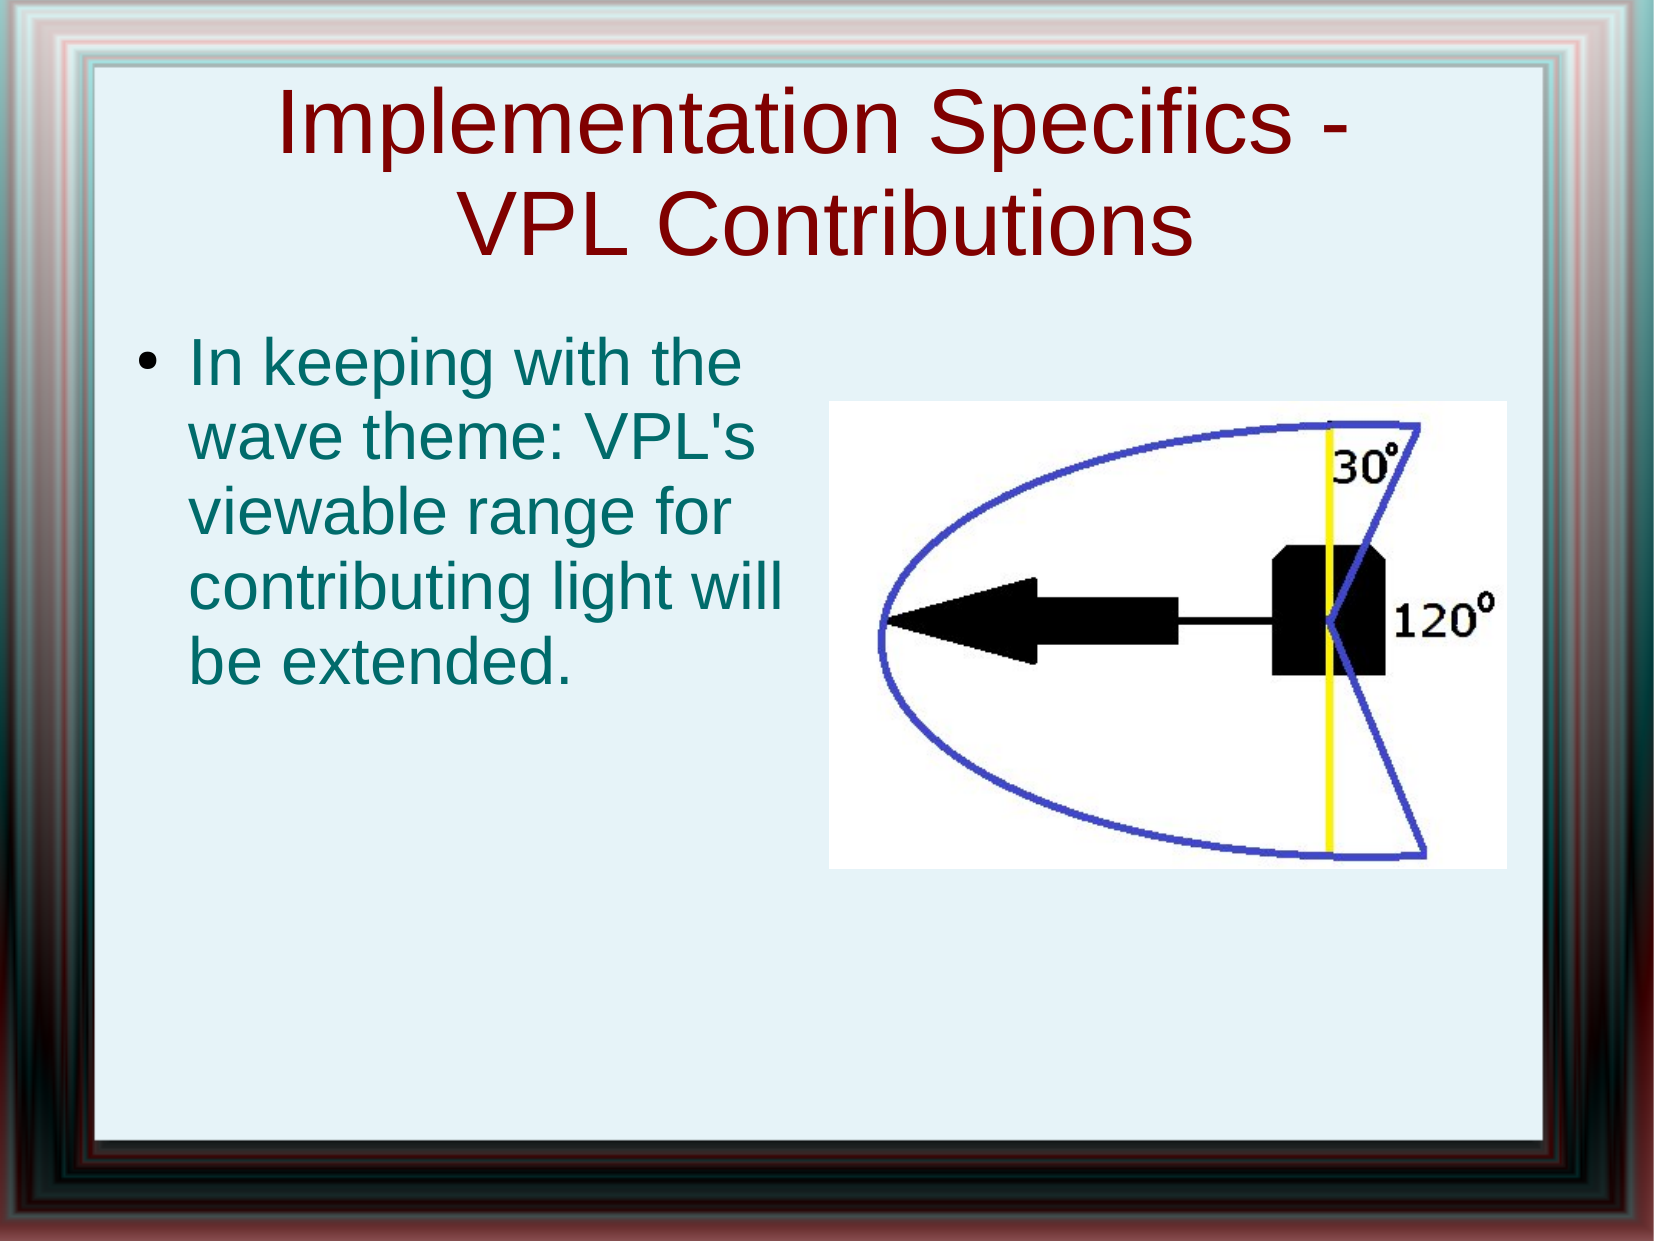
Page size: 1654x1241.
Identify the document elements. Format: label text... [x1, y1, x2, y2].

list In keeping with the wave theme: VPL's viewable range for contributing light will be extended. [118, 324, 796, 945]
title Implementation Specifics - VPL Contributions [118, 70, 1536, 276]
picture [0, 0, 1654, 1241]
